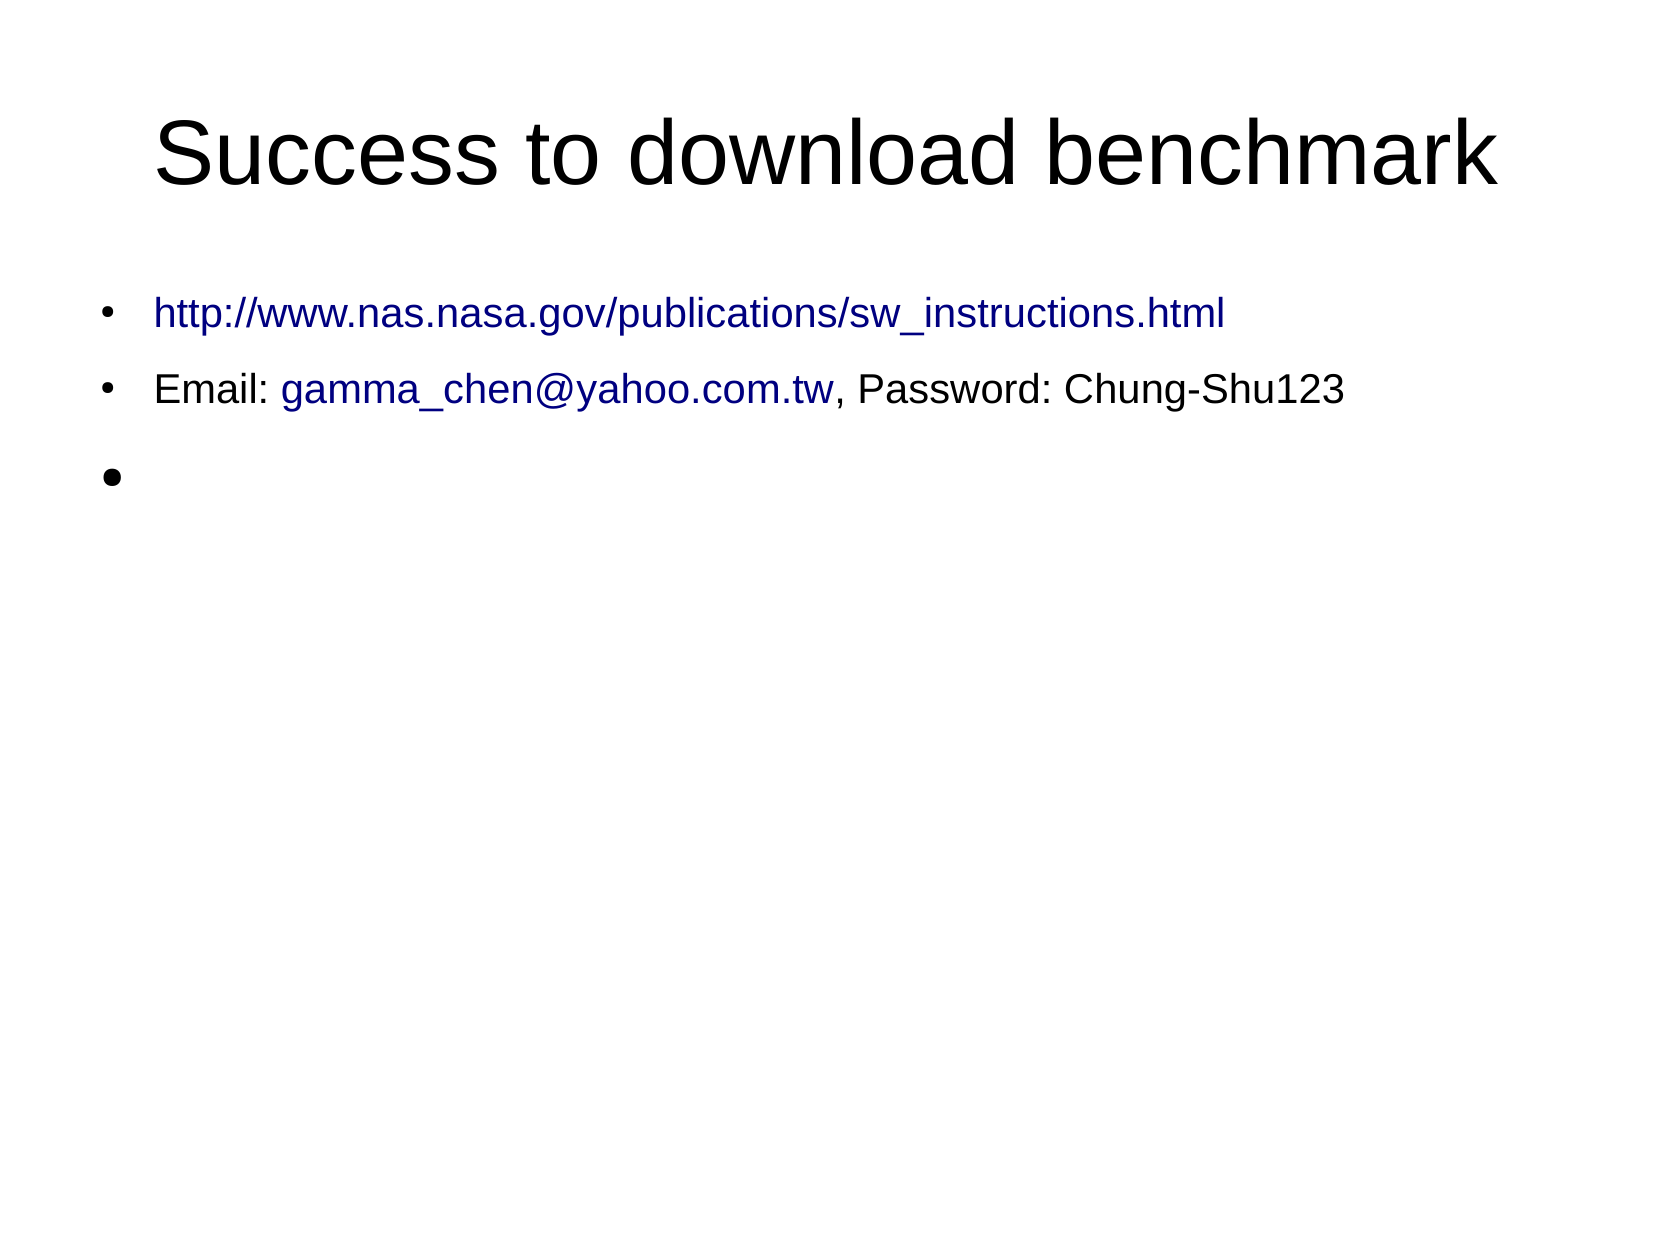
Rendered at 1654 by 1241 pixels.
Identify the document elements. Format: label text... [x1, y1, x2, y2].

title Success to download benchmark [82, 49, 1571, 257]
list http://www.nas.nasa.gov/publications/sw_instructions.html Email: gamma_chen@yahoo.com.tw, Password: Chung-Shu123 [82, 290, 1538, 1010]
